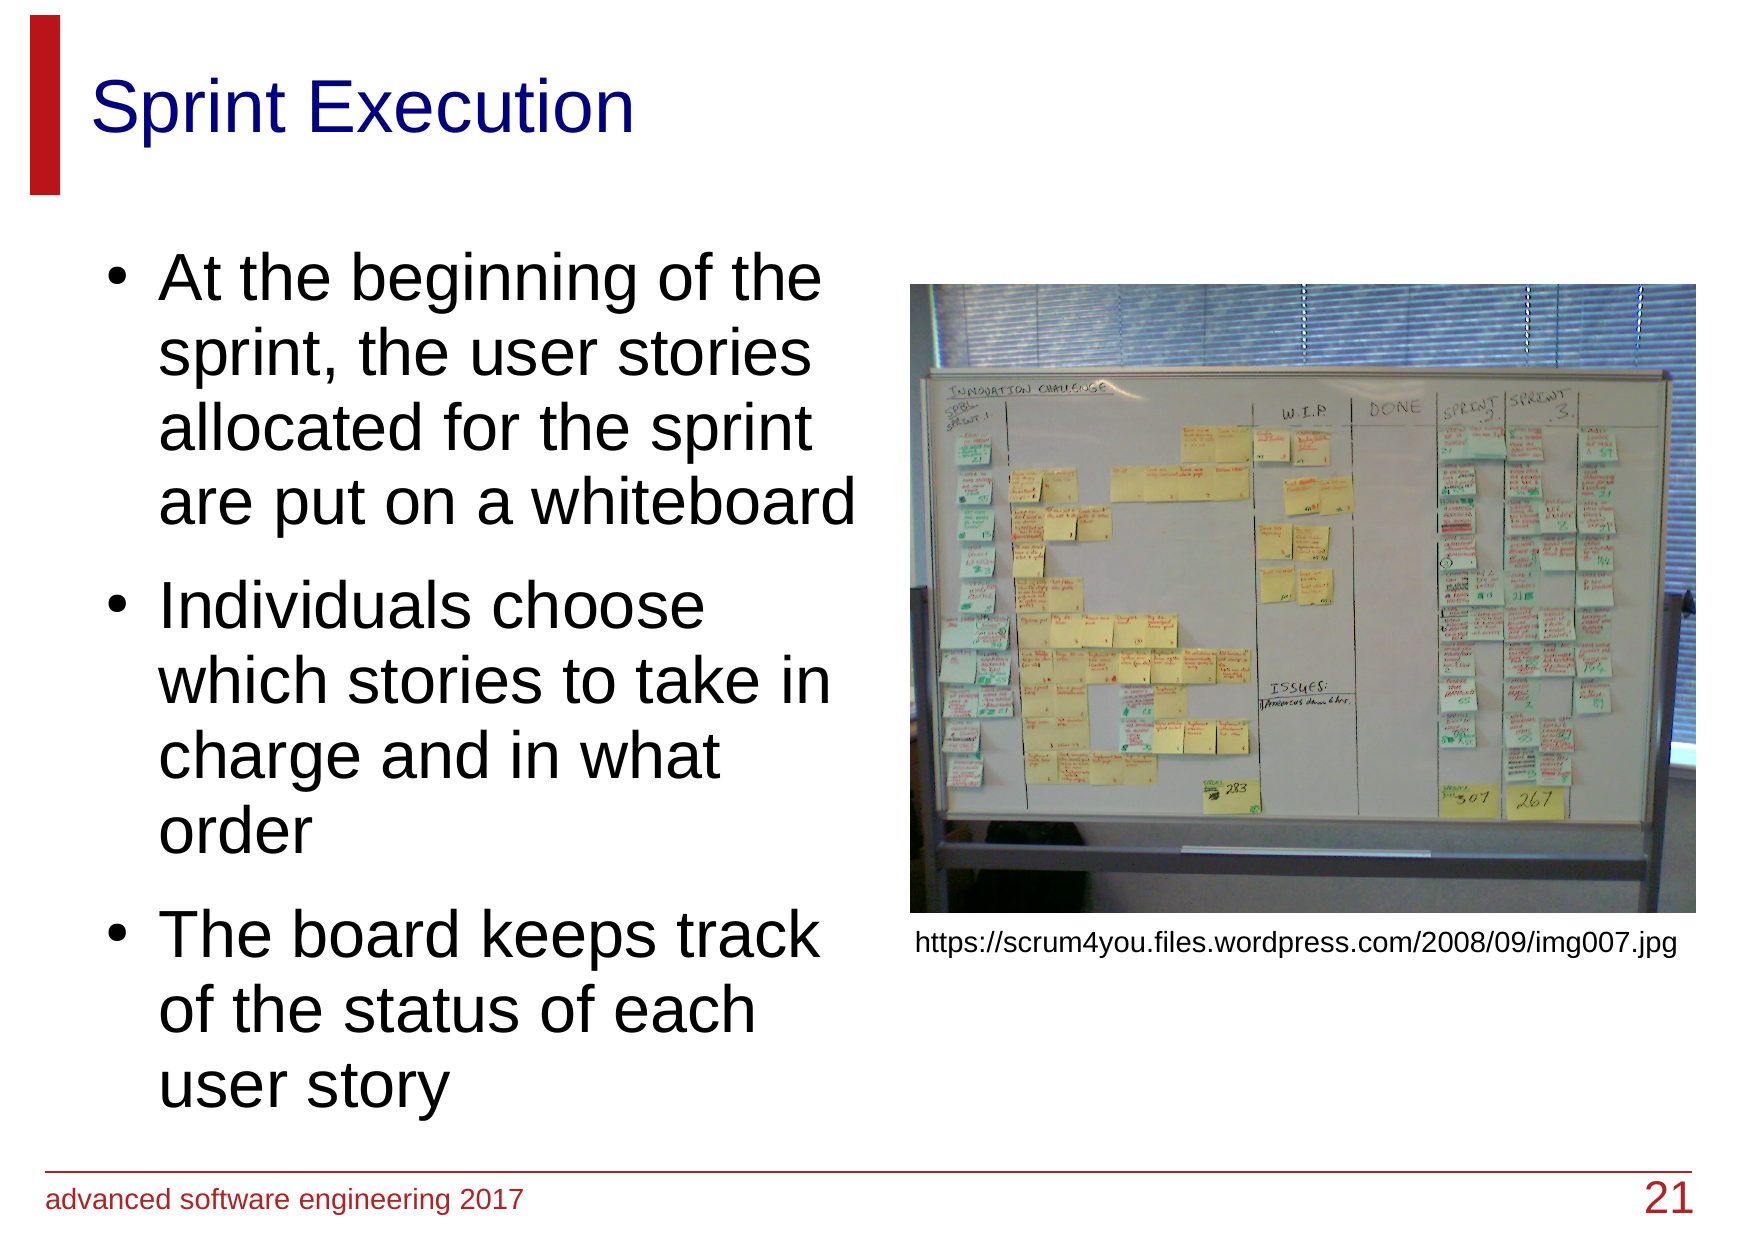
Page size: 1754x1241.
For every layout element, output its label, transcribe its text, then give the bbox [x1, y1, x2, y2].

list At the beginning of the sprint, the user stories allocated for the sprint are put on a whiteboard Individuals choose which stories to take in charge and in what order The board keeps track of the status of each user story [87, 240, 873, 1130]
title Sprint Execution [90, 17, 1696, 196]
picture [910, 284, 1696, 913]
text_box https://scrum4you.files.wordpress.com/2008/09/img007.jpg [900, 918, 1696, 976]
